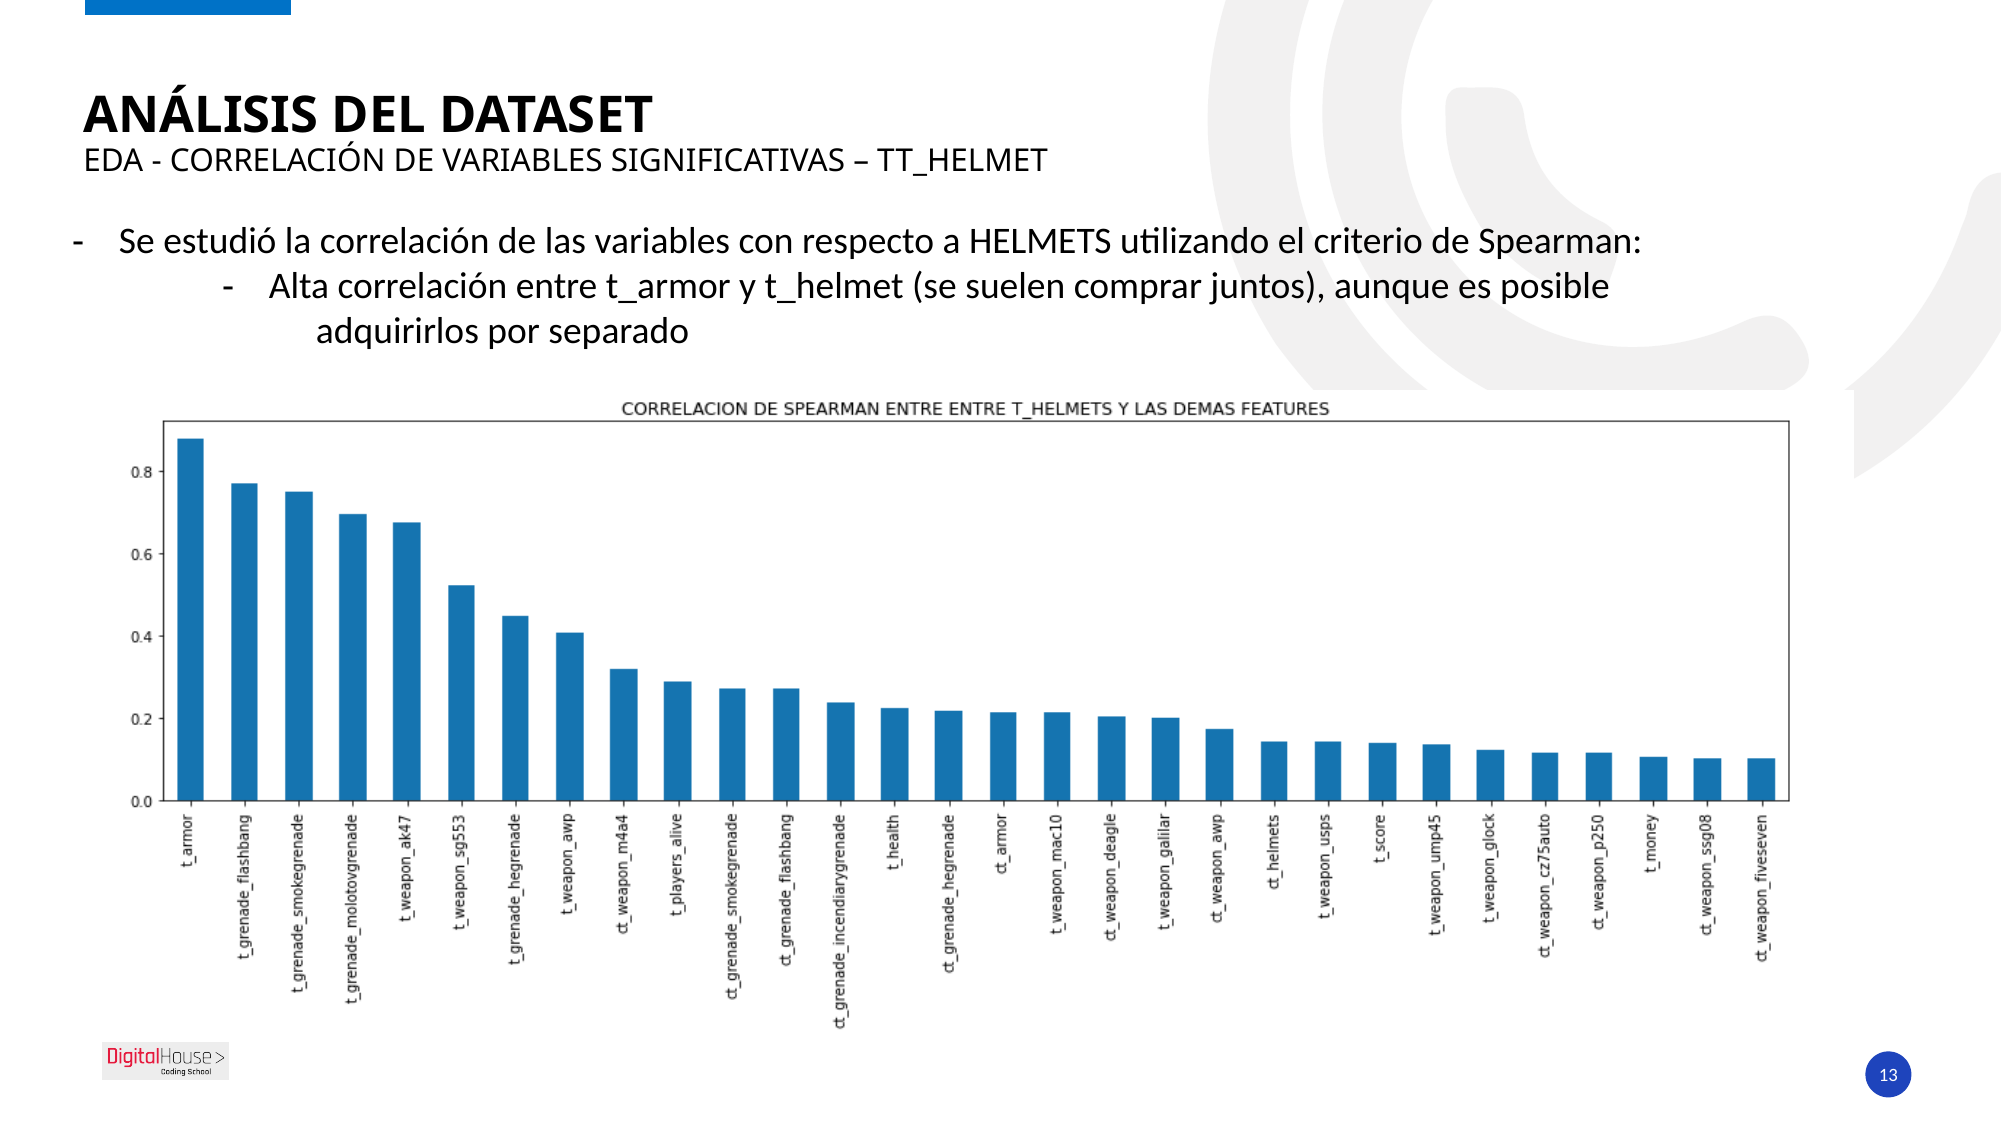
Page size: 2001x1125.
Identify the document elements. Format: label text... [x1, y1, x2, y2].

title ANÁLISIS DEL DATASET eda - CORRELACIÓN DE VARIABLES SIGNIFICATIVAS – TT_HELMET [83, 87, 1913, 239]
picture [115, 390, 1854, 1039]
text_box Se estudió la correlación de las variables con respecto a HELMETS utilizando el criterio de Spearman: Alta correlación entre t_armor y t_helmet (se suelen comprar juntos), aunque es posible adquirirlos por separado [56, 208, 1795, 361]
text_box [1864, 1059, 1913, 1090]
